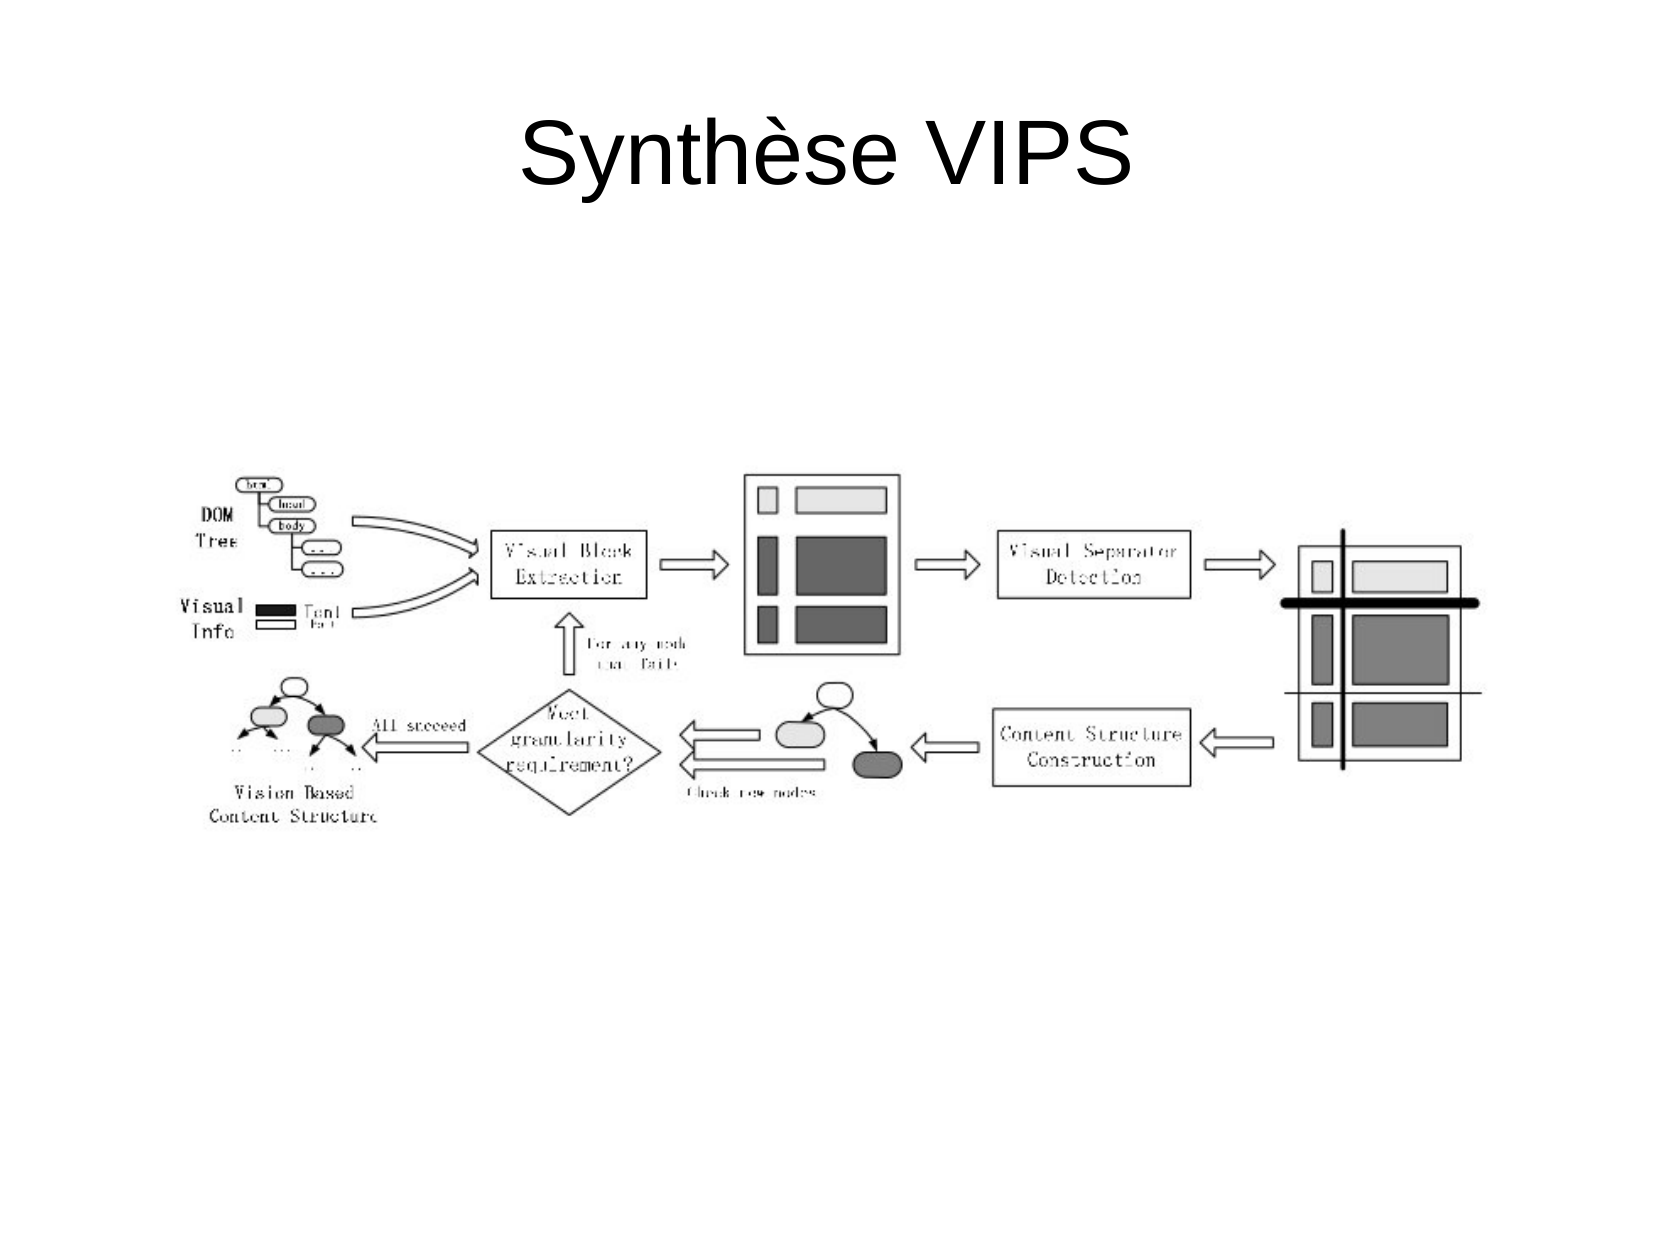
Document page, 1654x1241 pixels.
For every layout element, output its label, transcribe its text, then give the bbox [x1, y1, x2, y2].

picture [82, 439, 1538, 860]
title Synthèse VIPS [82, 49, 1571, 257]
